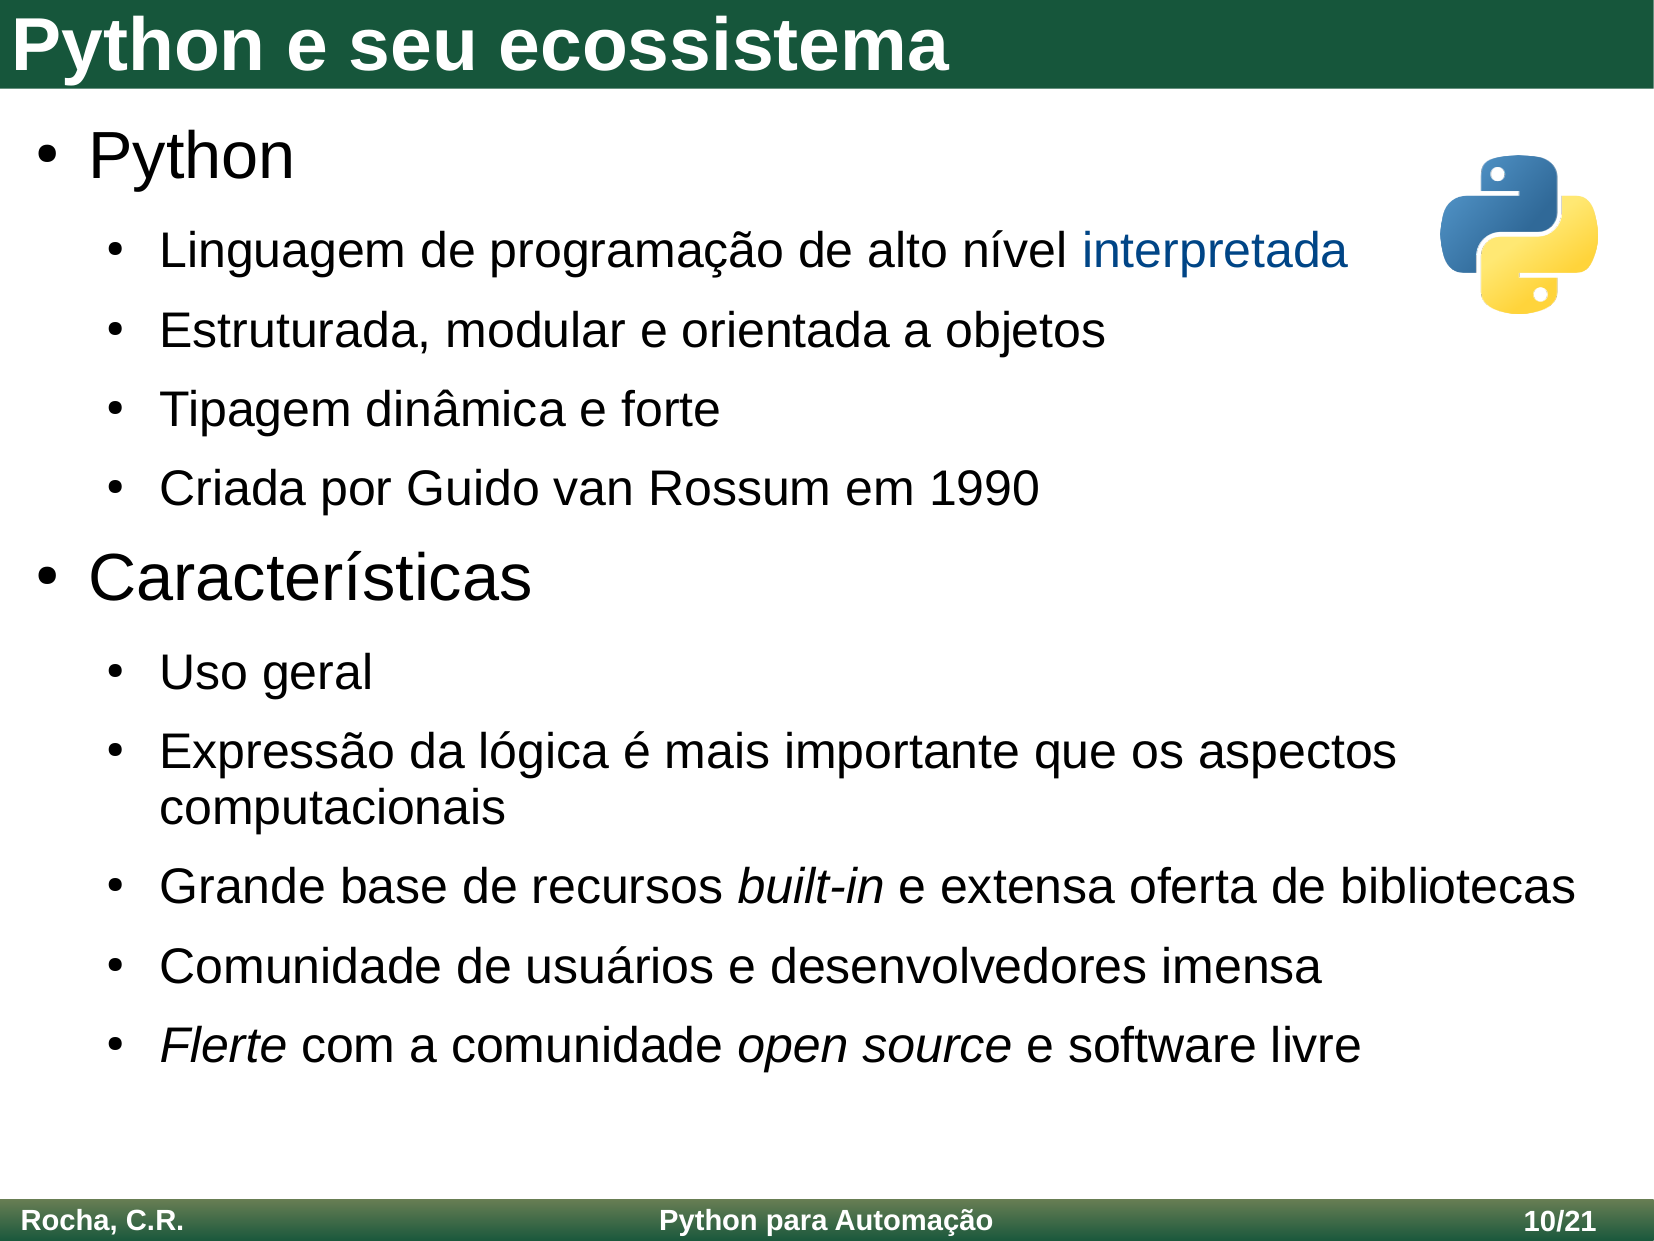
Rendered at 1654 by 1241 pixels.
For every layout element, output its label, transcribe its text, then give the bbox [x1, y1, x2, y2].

picture [1440, 155, 1598, 314]
title Python e seu ecossistema [11, 0, 1625, 89]
list Python Linguagem de programação de alto nível interpretada Estruturada, modular e orientada a objetos Tipagem dinâmica e forte Criada por Guido van Rossum em 1990 Características Uso geral Expressão da lógica é mais importante que os aspectos computacionais Grande base de recursos built-in e extensa oferta de bibliotecas Comunidade de usuários e desenvolvedores imensa Flerte com a comunidade open source e software livre [17, 118, 1625, 1152]
